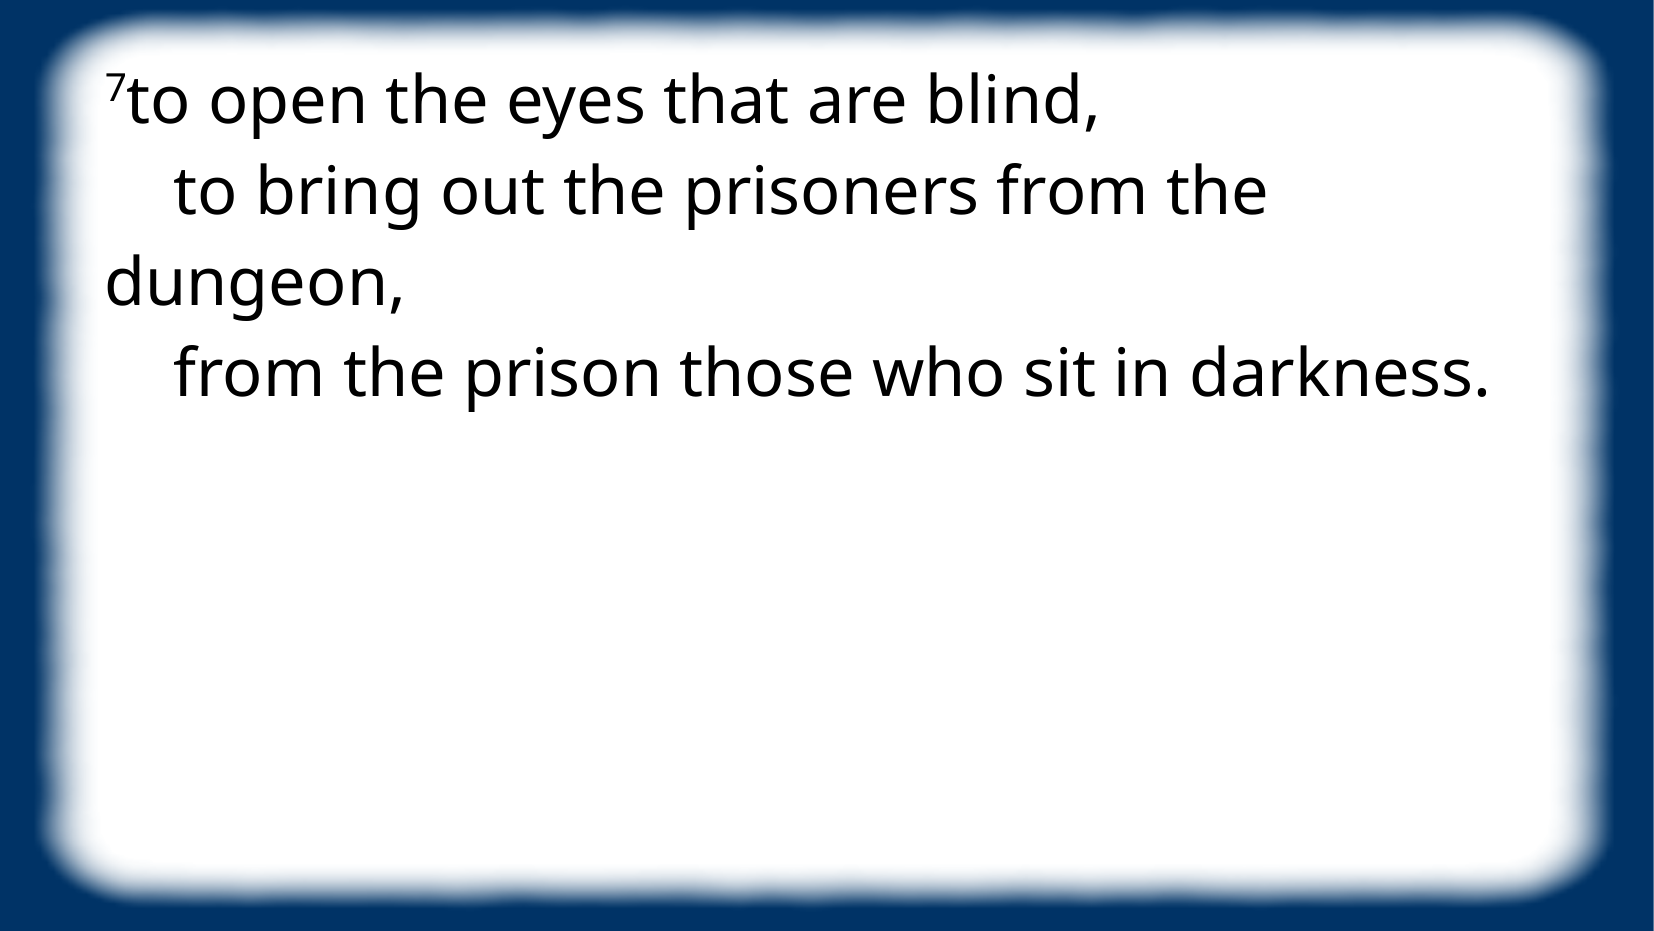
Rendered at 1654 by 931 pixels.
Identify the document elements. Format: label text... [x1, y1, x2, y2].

picture [0, 0, 1654, 931]
text_box 7to open the eyes that are blind, to bring out the prisoners from the dungeon, from the prison those who sit in darkness. [90, 45, 1576, 346]
